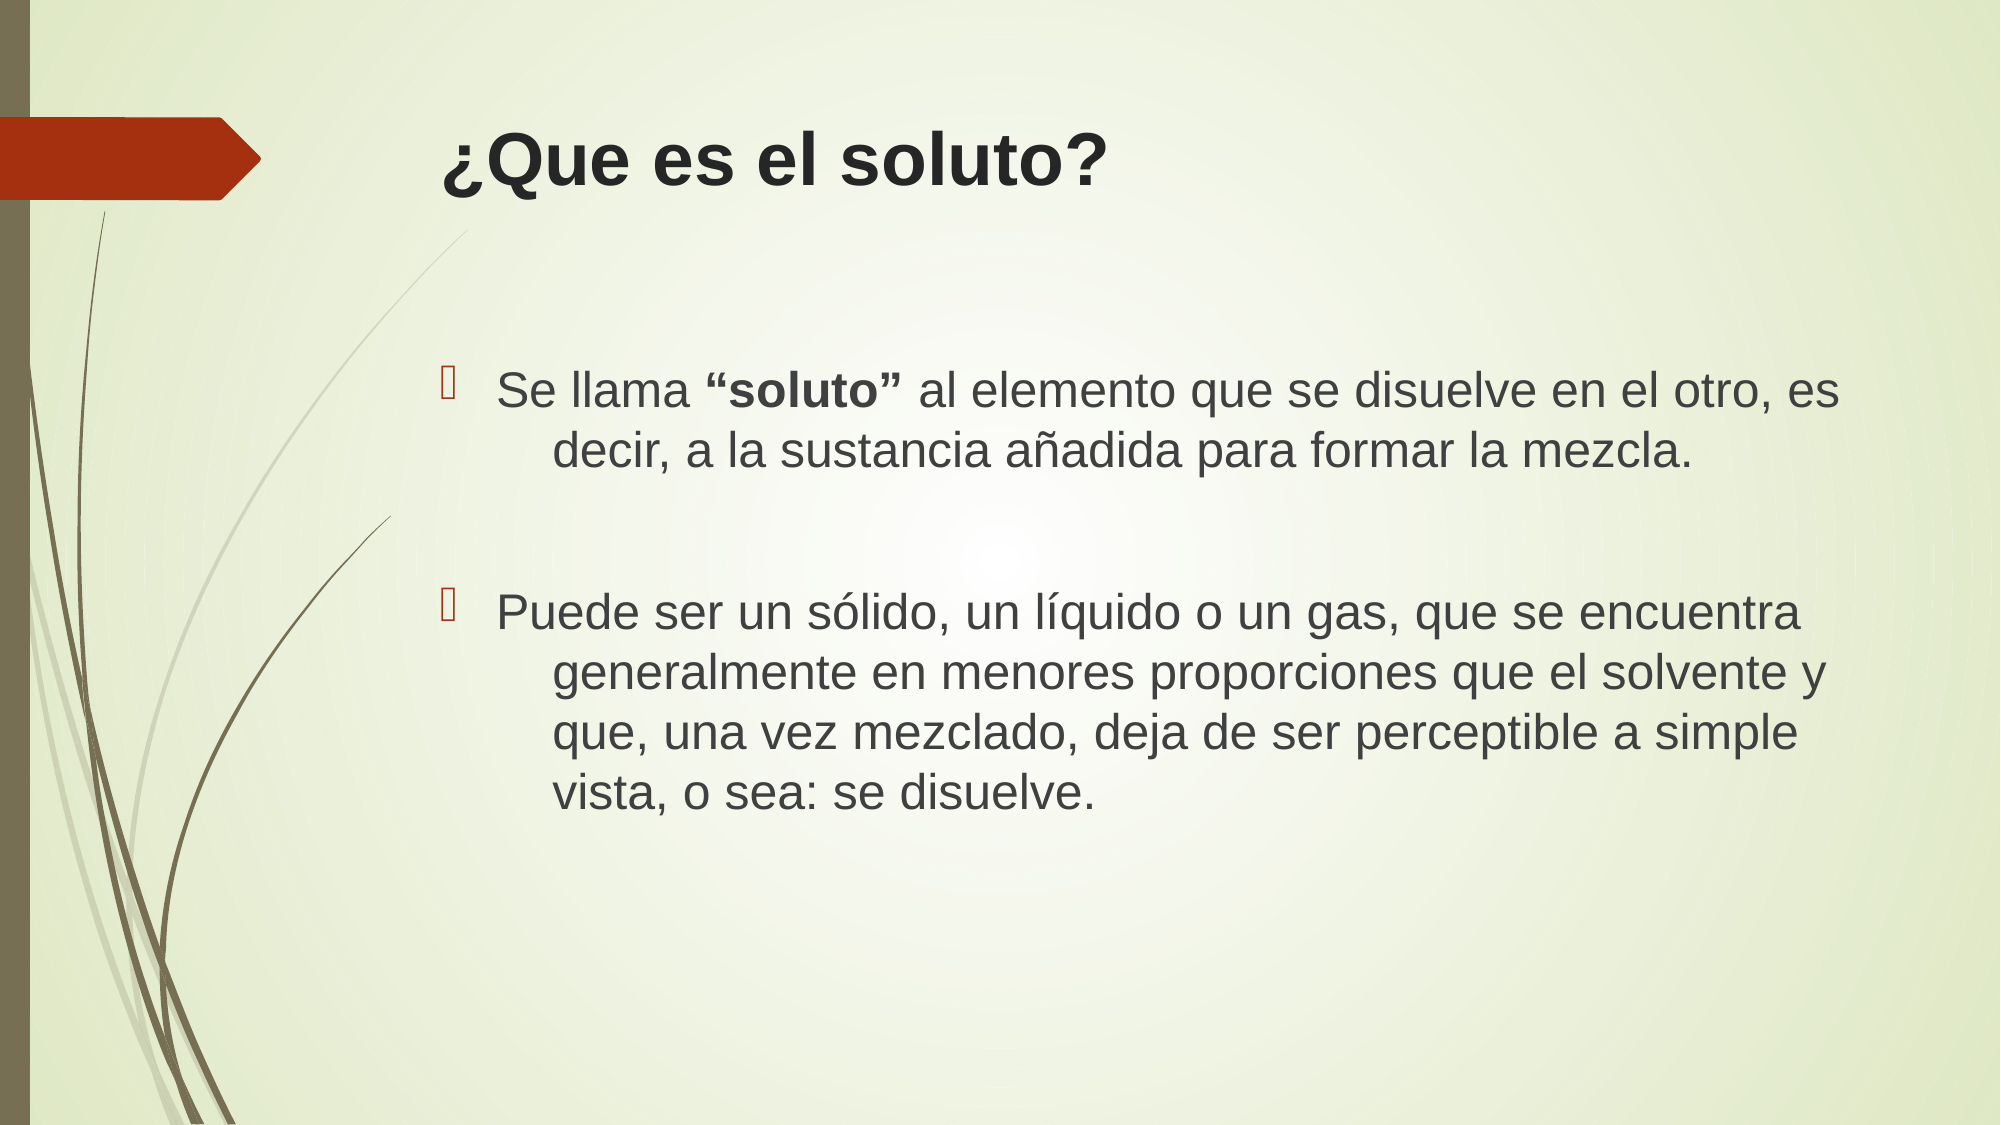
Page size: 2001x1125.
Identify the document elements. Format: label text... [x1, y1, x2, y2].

list Se llama “soluto” al elemento que se disuelve en el otro, es decir, a la sustancia añadida para formar la mezcla. Puede ser un sólido, un líquido o un gas, que se encuentra generalmente en menores proporciones que el solvente y que, una vez mezclado, deja de ser perceptible a simple vista, o sea: se disuelve. [424, 350, 1888, 970]
title ¿Que es el soluto? [425, 102, 1888, 313]
